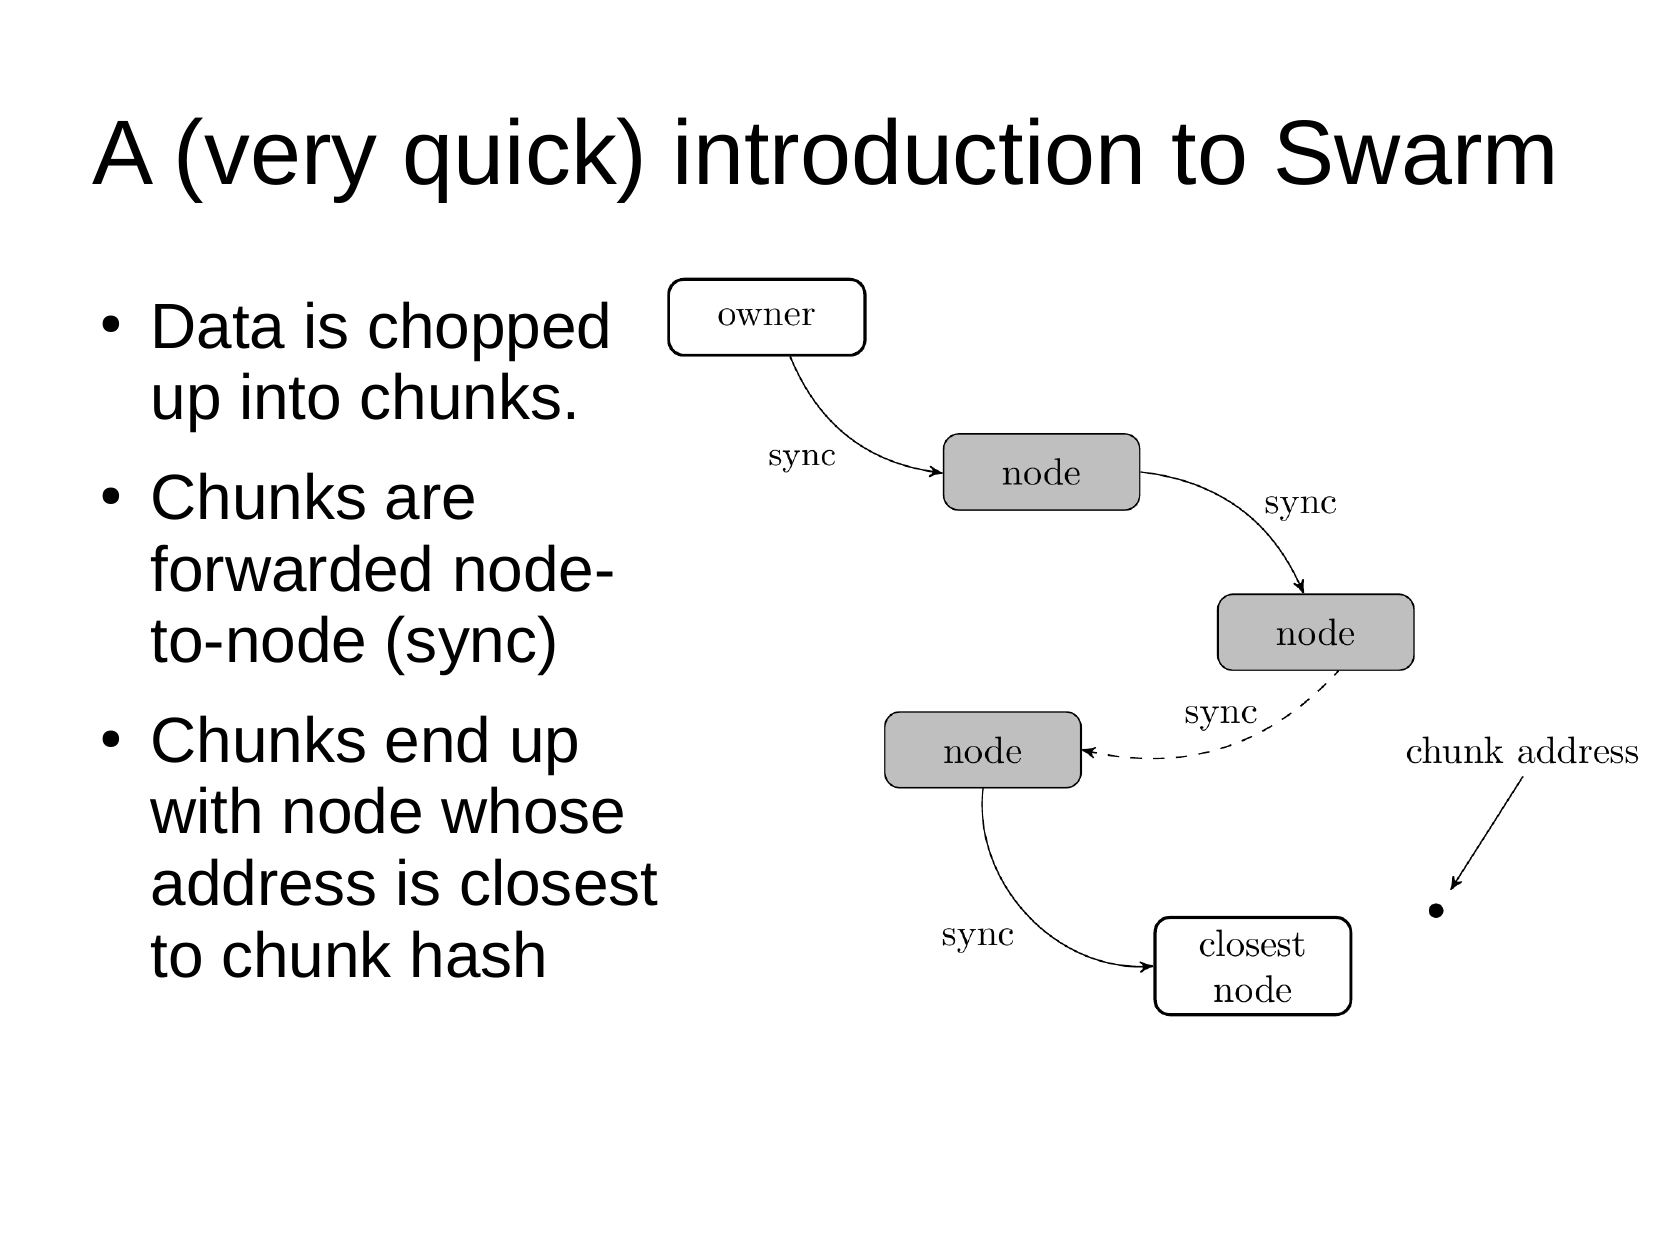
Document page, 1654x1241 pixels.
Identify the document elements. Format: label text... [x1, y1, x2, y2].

title A (very quick) introduction to Swarm [82, 49, 1571, 257]
list Data is chopped up into chunks. Chunks are forwarded node-to-node (sync) Chunks end up with node whose address is closest to chunk hash [82, 290, 661, 1066]
picture [660, 269, 1654, 1025]
